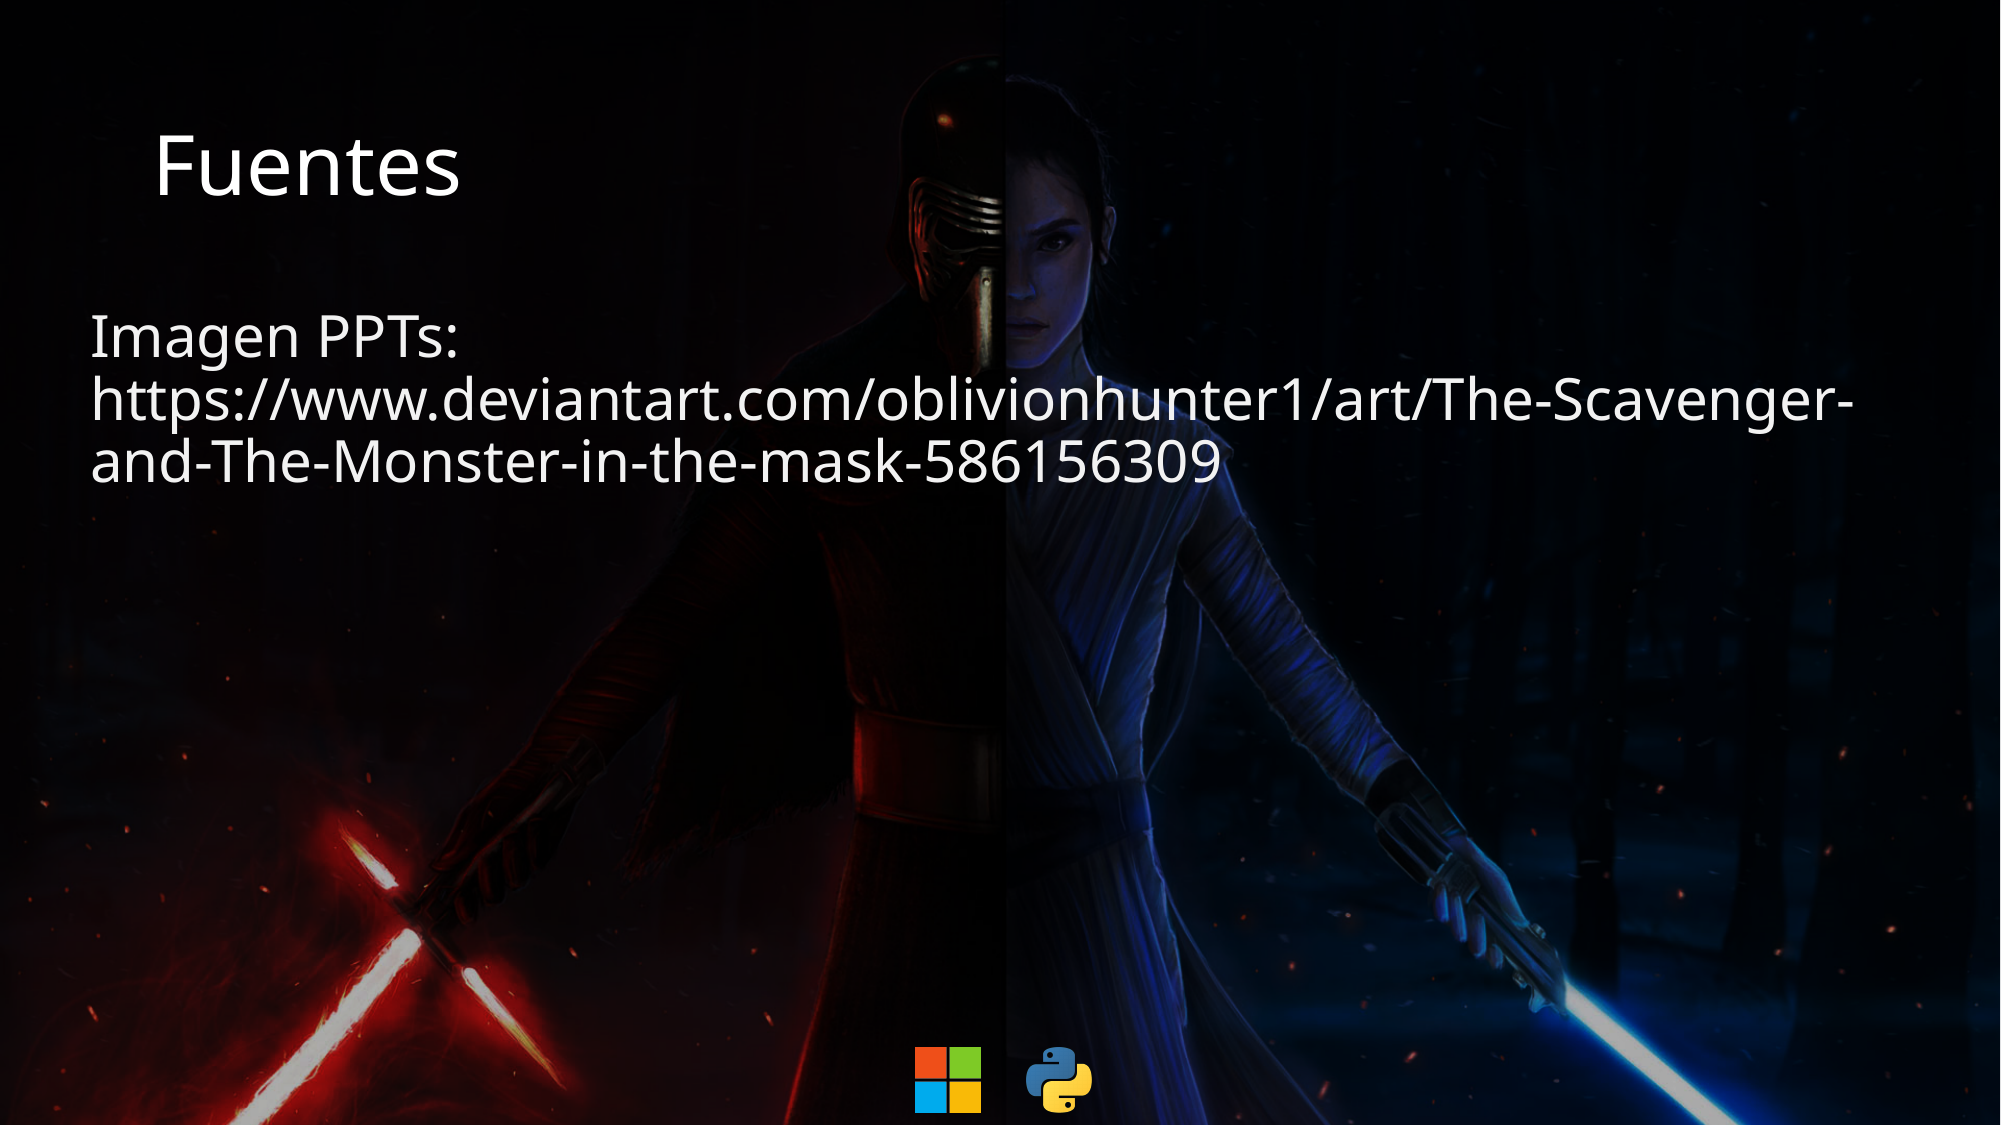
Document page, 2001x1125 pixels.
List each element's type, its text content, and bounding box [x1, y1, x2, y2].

list [1077, 299, 1926, 1113]
title Fuentes [137, 59, 1863, 278]
list Imagen PPTs: https://www.deviantart.com/oblivionhunter1/art/The-Scavenger-and-The-Monster-in-the-mask-586156309 [75, 299, 1077, 1113]
